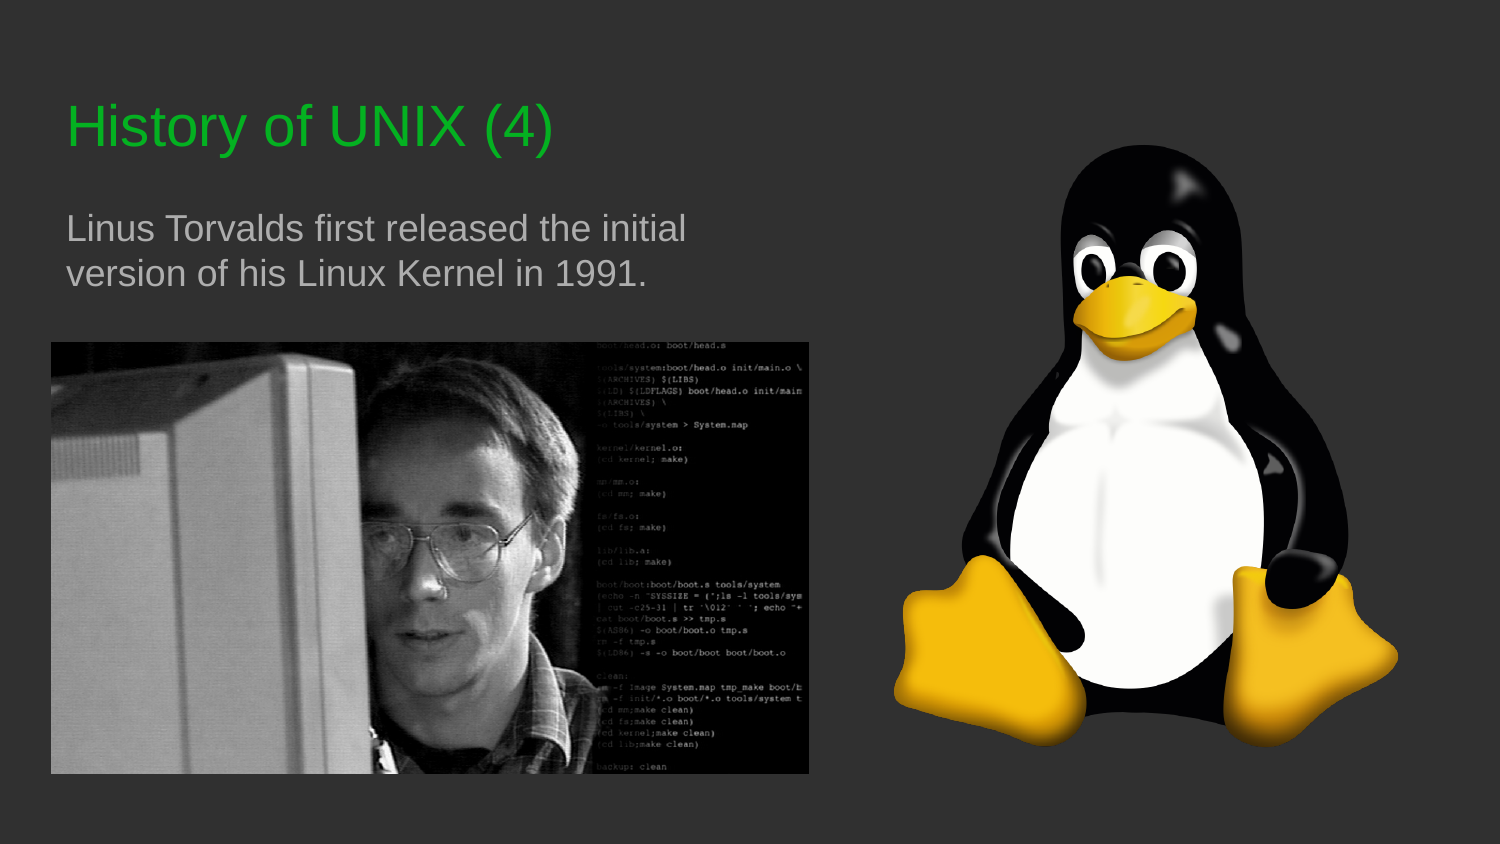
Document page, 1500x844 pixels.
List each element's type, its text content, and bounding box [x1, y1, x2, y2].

title History of UNIX (4) [51, 72, 1449, 167]
list Linus Torvalds first released the initial version of his Linux Kernel in 1991. [51, 189, 804, 342]
picture [51, 342, 809, 774]
picture [859, 105, 1426, 774]
